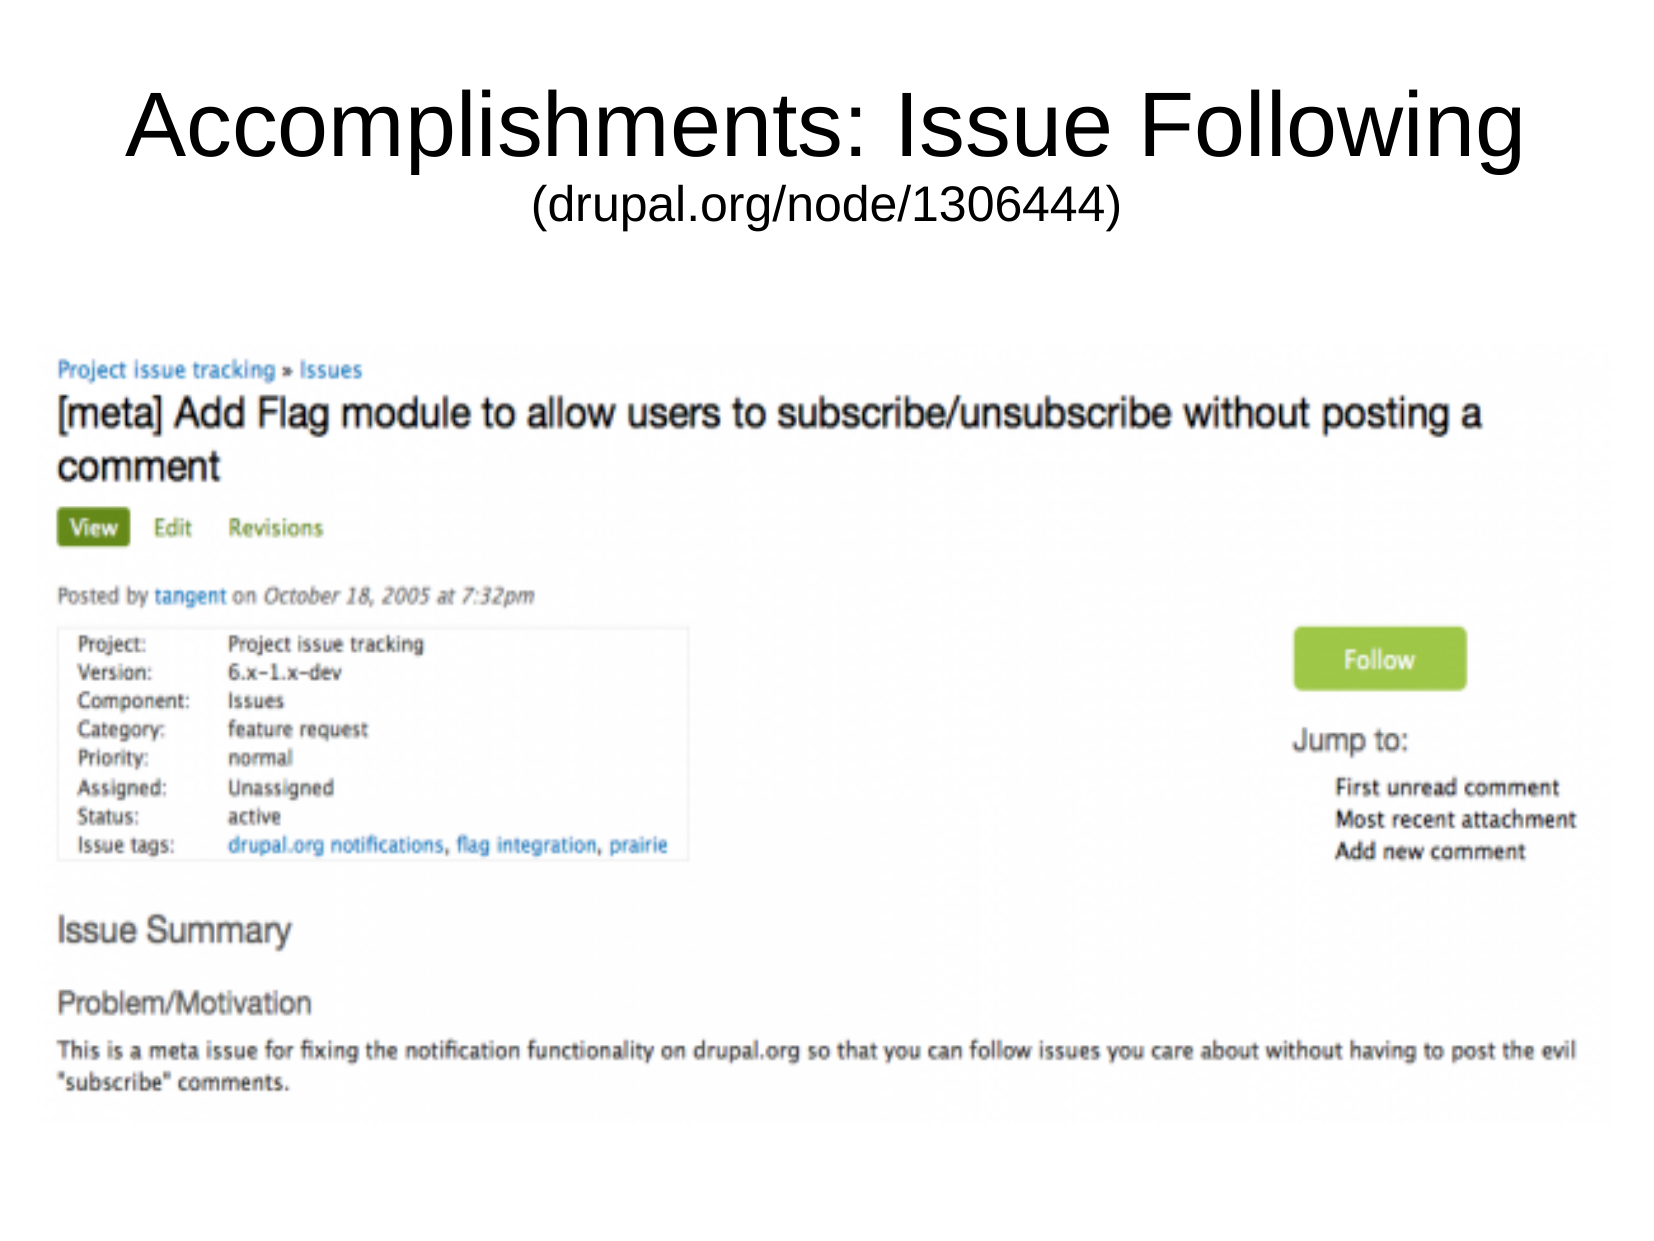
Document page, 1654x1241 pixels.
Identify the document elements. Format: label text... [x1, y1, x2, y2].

picture [37, 343, 1613, 1126]
title Accomplishments: Issue Following (drupal.org/node/1306444) [82, 56, 1571, 250]
